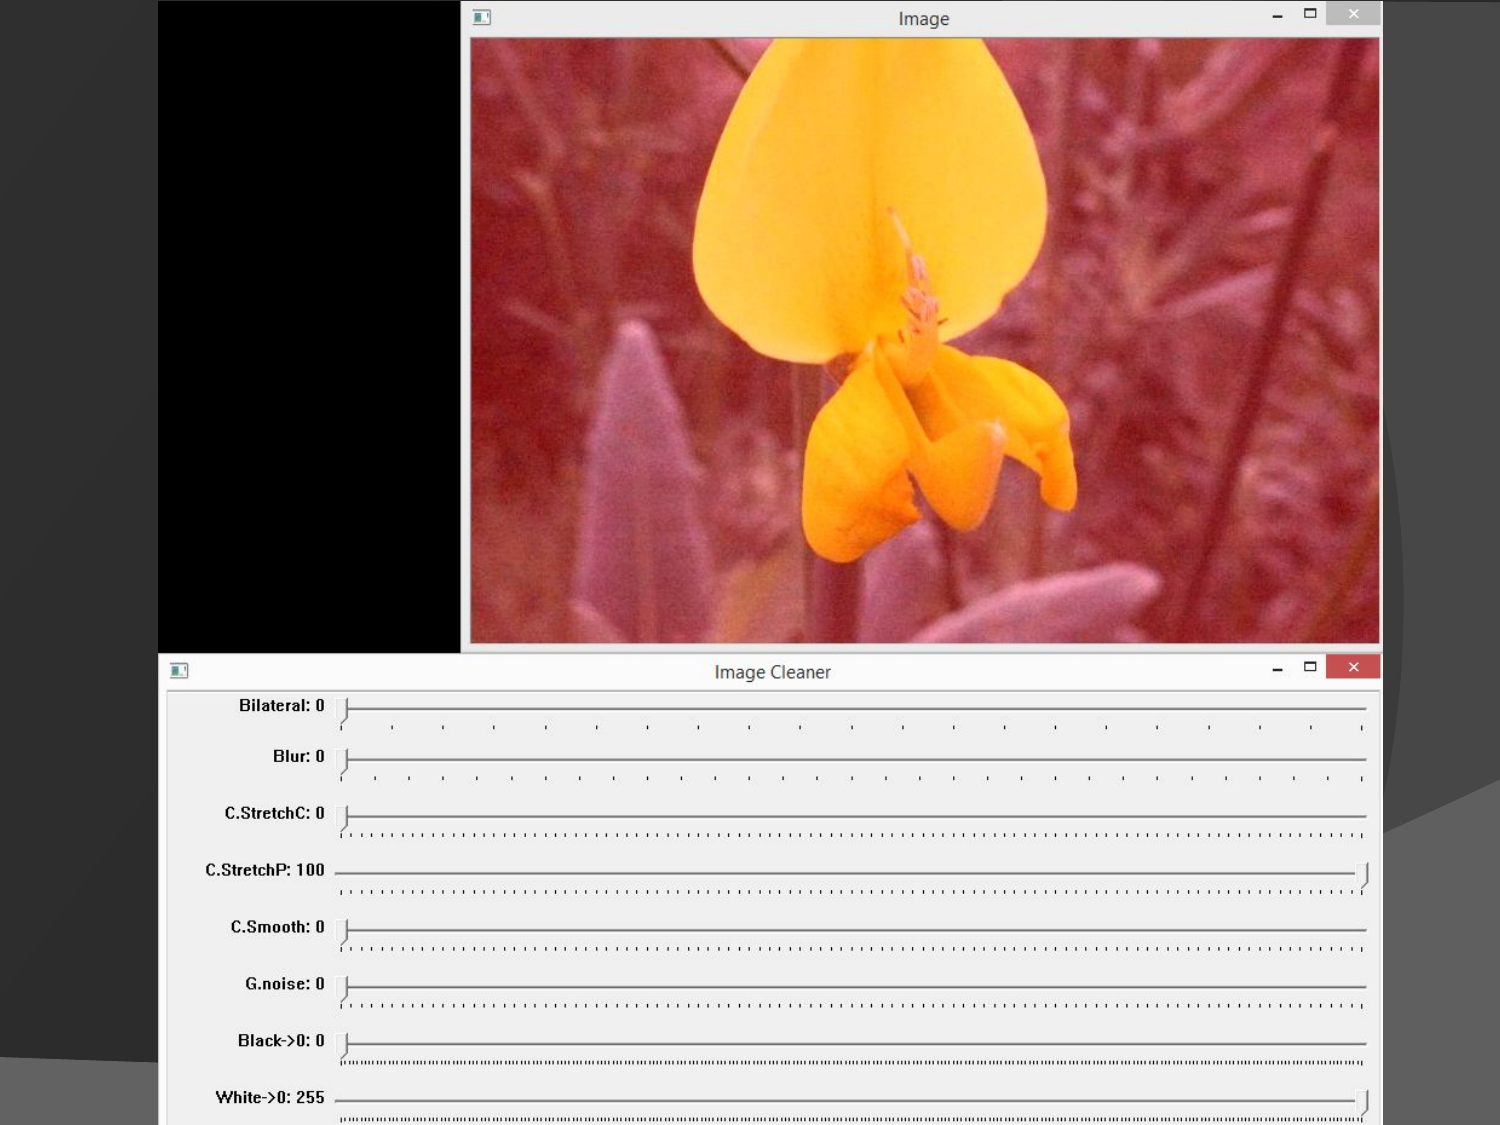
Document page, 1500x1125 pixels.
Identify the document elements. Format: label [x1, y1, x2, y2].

picture [158, 1, 1383, 1125]
